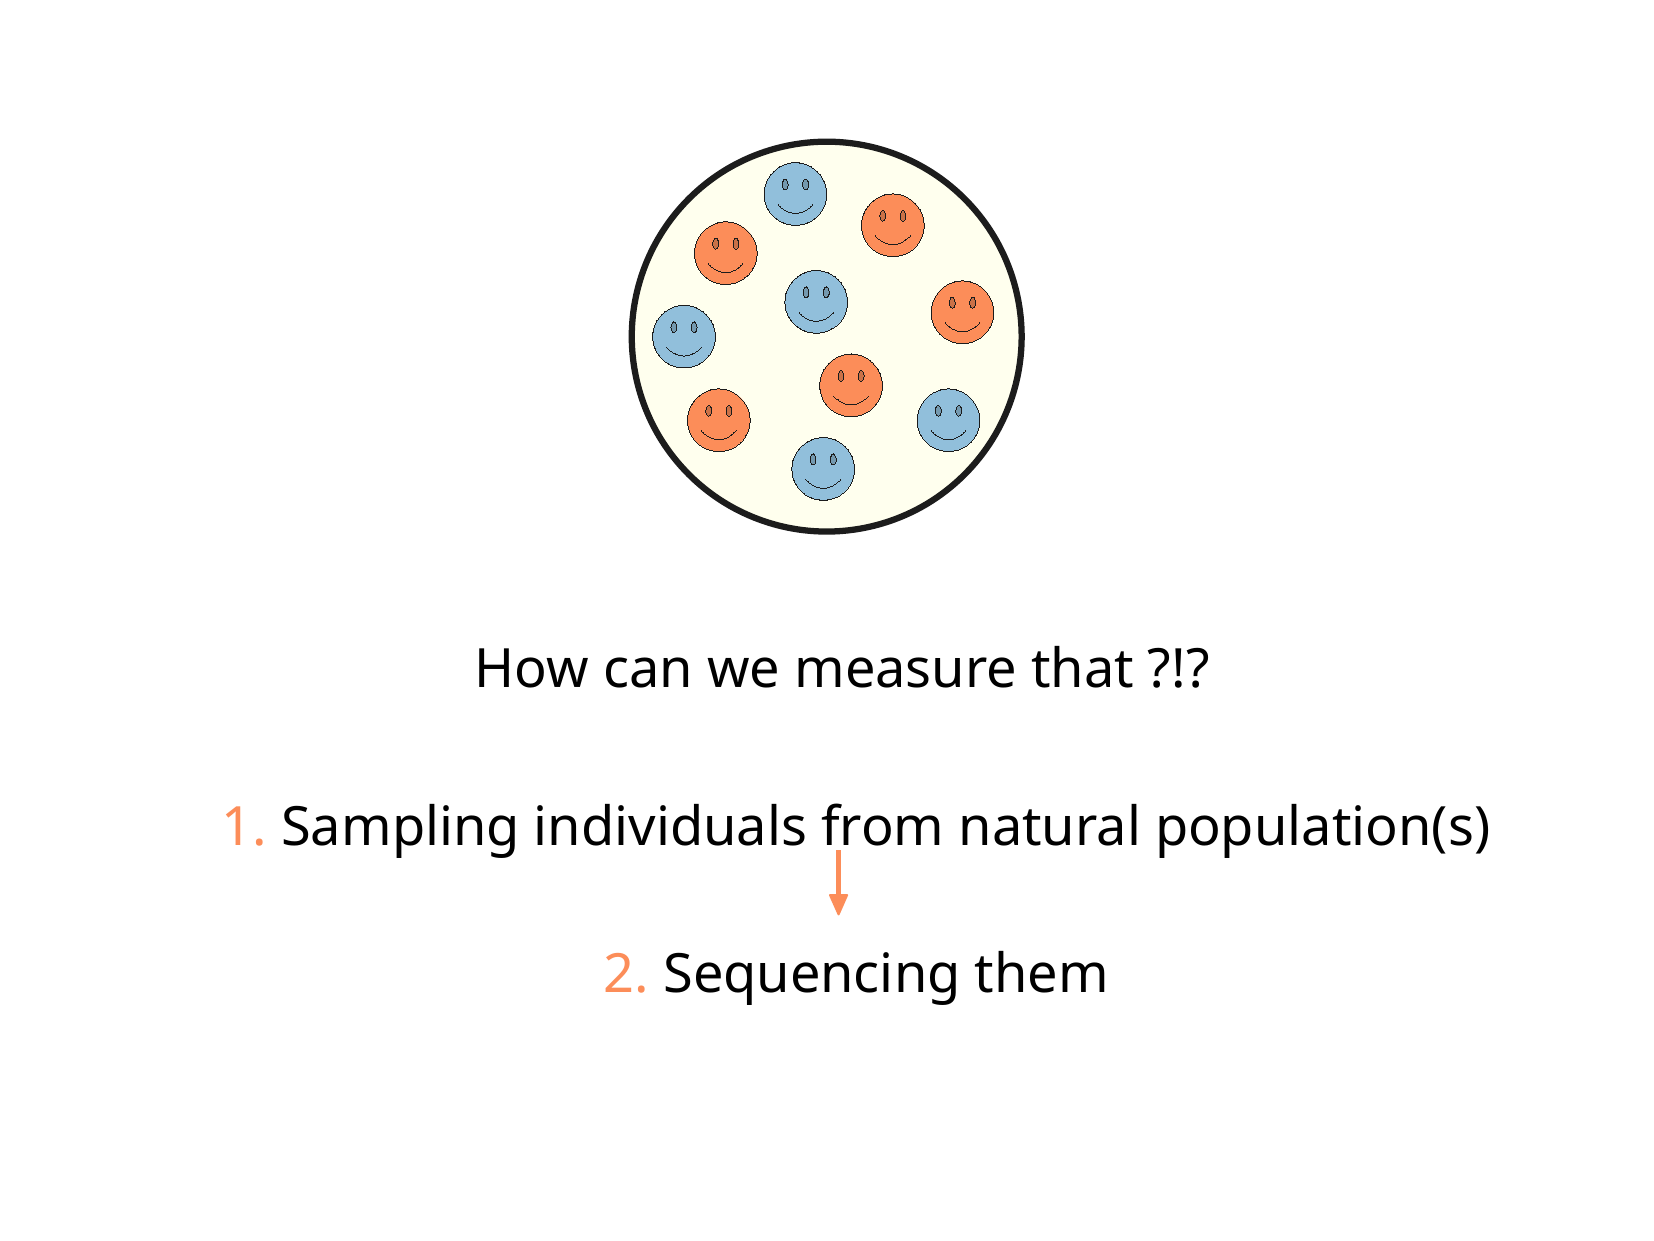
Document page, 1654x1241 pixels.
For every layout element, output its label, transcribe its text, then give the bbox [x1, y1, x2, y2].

text_box 1. Sampling individuals from natural population(s) [136, 779, 1577, 875]
text_box 2. Sequencing them [136, 927, 1577, 1001]
text_box How can we measure that ?!? [244, 622, 1441, 696]
text_box [631, 141, 1022, 532]
